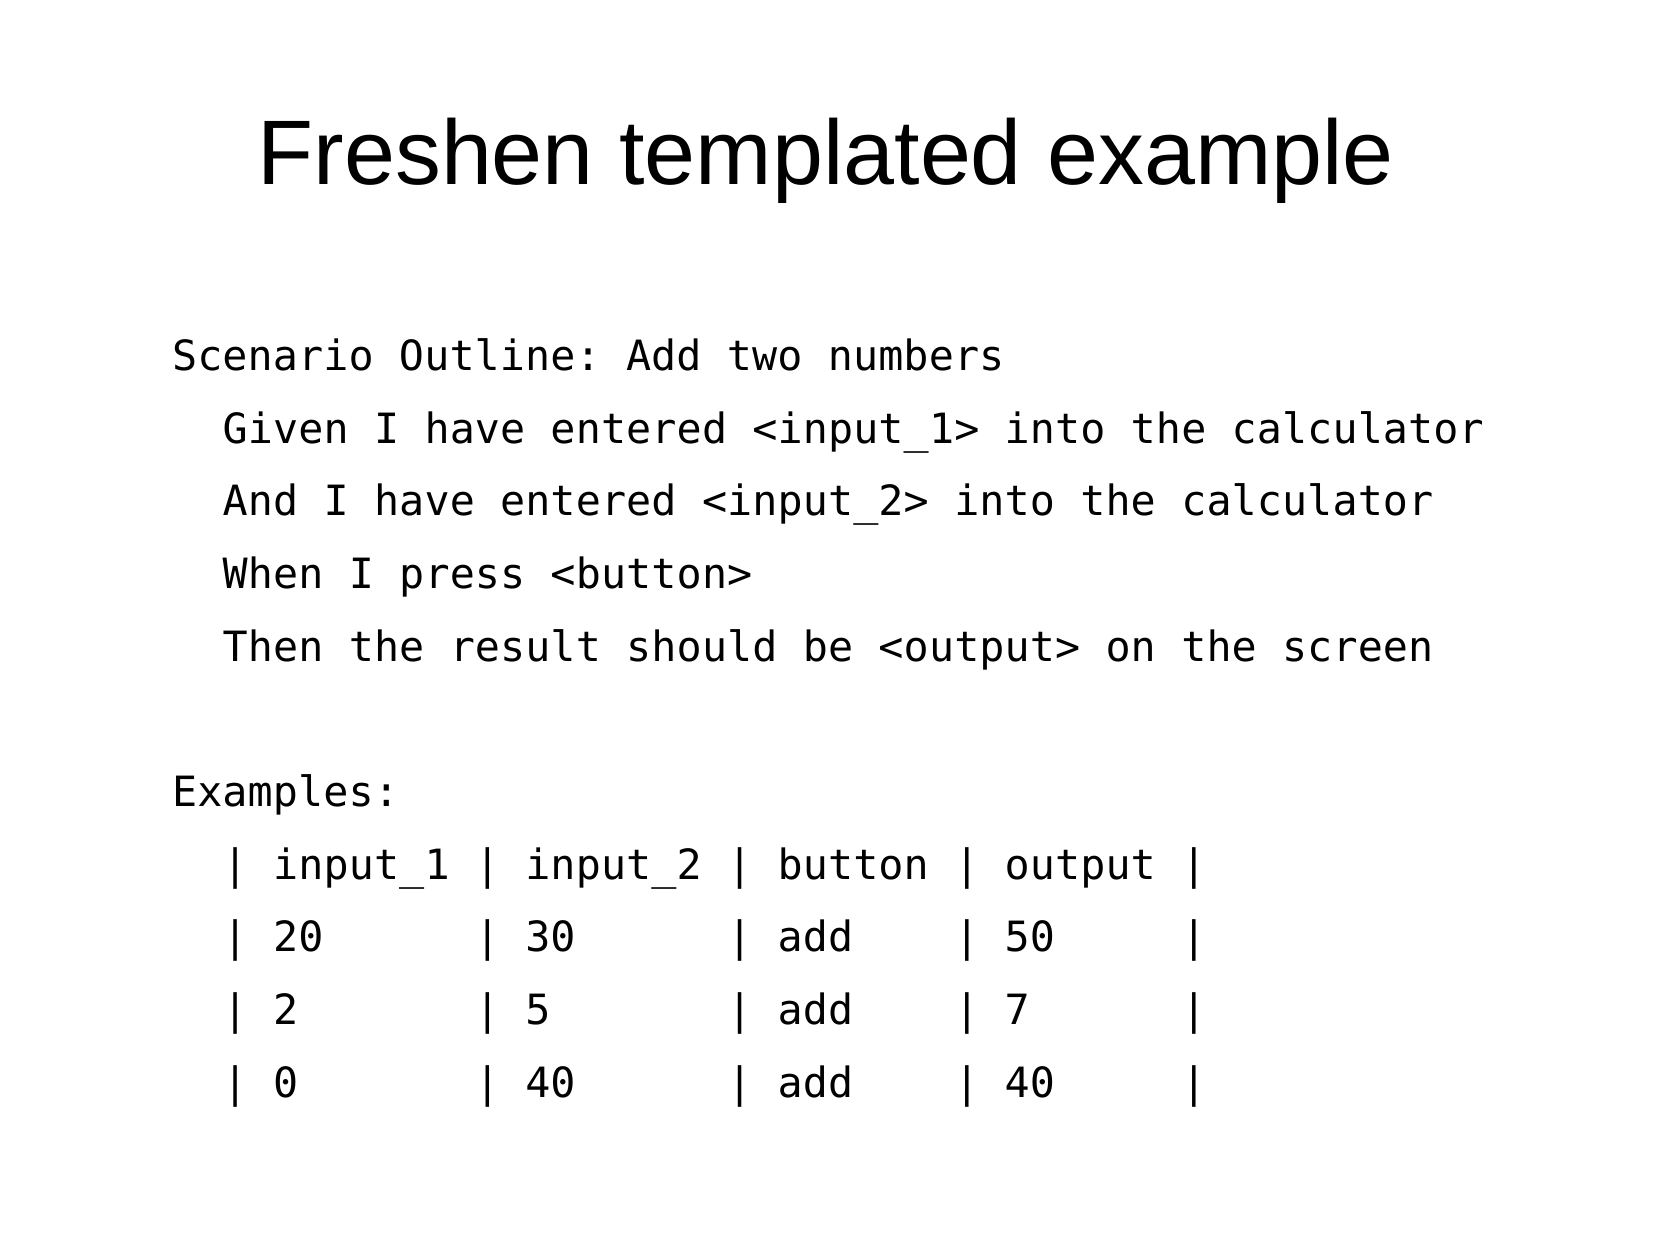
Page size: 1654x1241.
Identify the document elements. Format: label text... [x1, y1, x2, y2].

text_box Scenario Outline: Add two numbers Given I have entered <input_1> into the calculator And I have entered <input_2> into the calculator When I press <button> Then the result should be <output> on the screen Examples: | input_1 | input_2 | button | output | | 20 | 30 | add | 50 | | 2 | 5 | add | 7 | | 0 | 40 | add | 40 | [157, 300, 1501, 1091]
title Freshen templated example [82, 49, 1571, 257]
